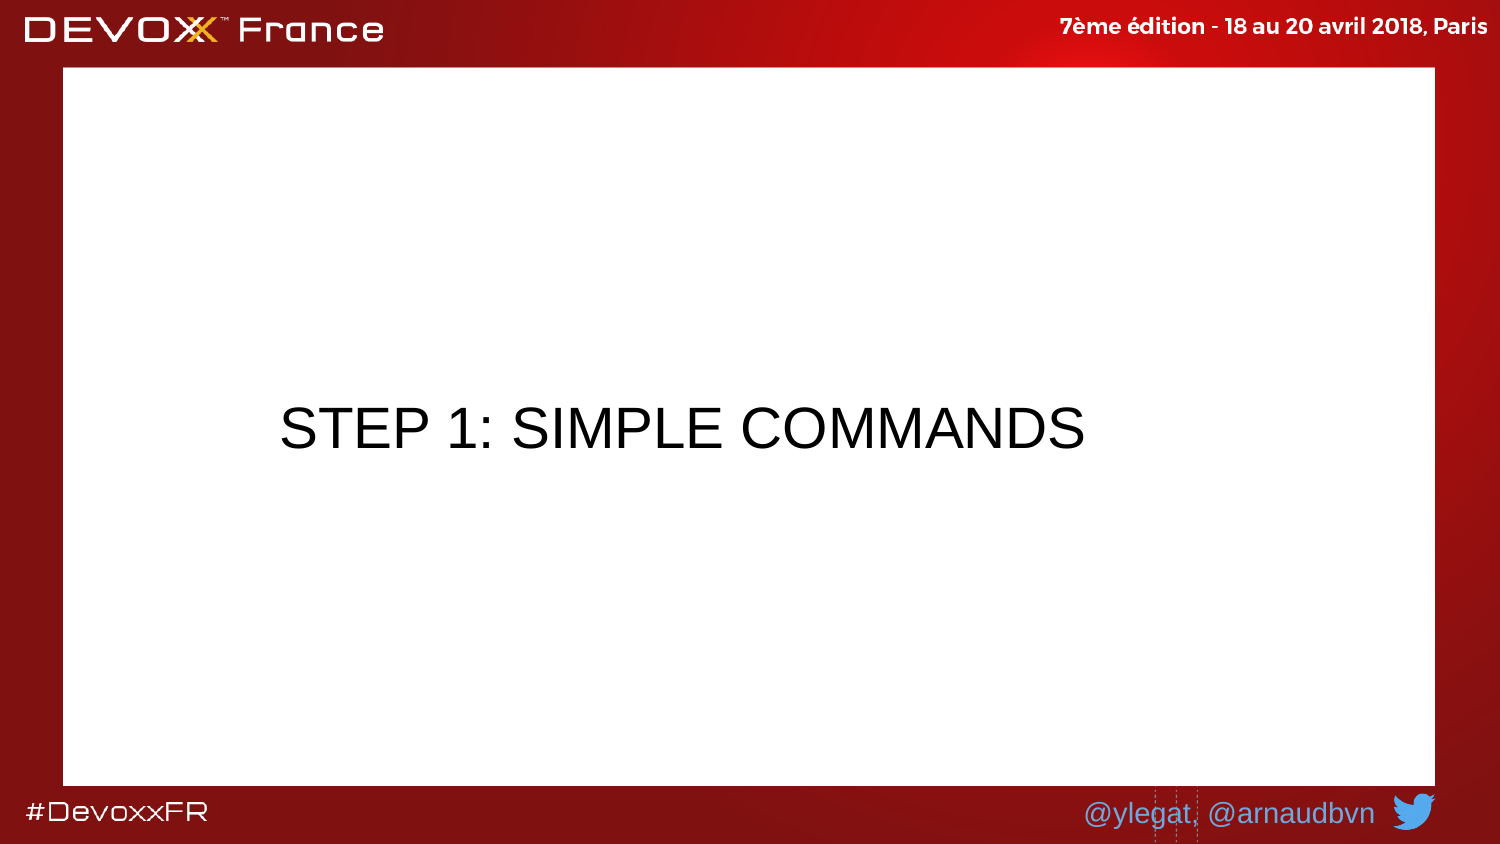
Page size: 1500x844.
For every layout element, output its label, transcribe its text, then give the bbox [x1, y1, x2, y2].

text_box @ylegat, @arnaudbvn [1068, 779, 1399, 844]
picture [0, 0, 1500, 844]
title STEP 1: SIMPLE COMMANDS [264, 374, 1236, 469]
